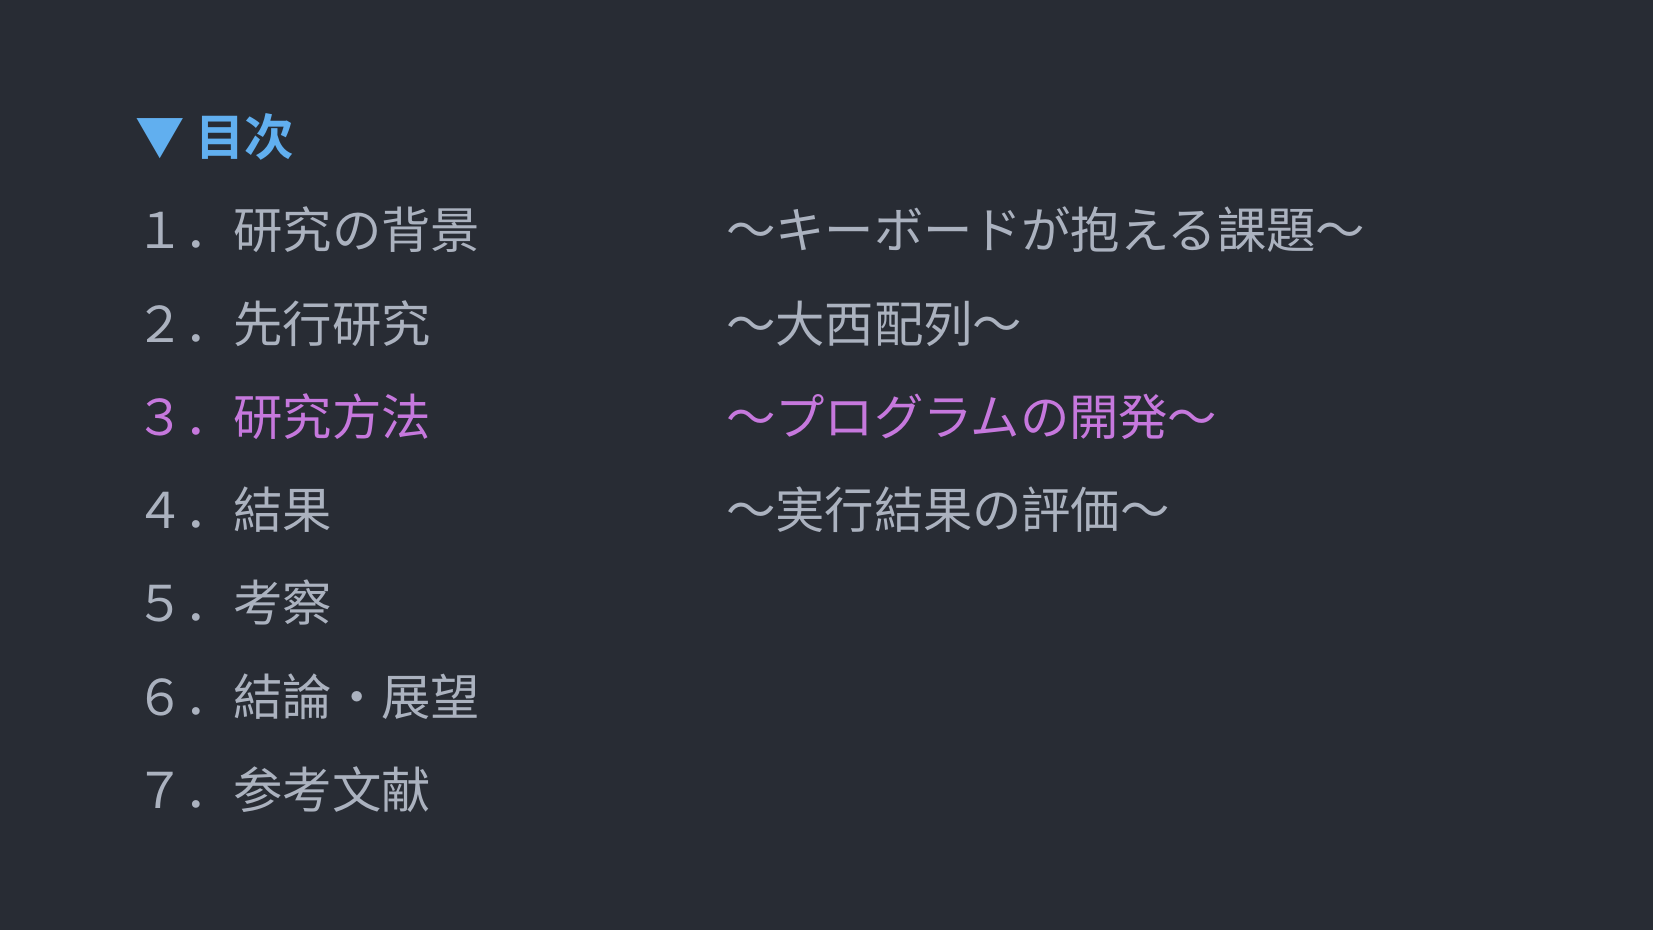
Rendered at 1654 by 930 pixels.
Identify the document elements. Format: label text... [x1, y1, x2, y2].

list ▼目次 １．研究の背景 〜キーボードが抱える課題〜 ２．先行研究 〜大西配列〜 ３．研究方法 〜プログラムの開発〜 ４．結果 〜実行結果の評価〜 ５．考察 ６．結論・展望 ７．参考文献 [82, 98, 1571, 826]
